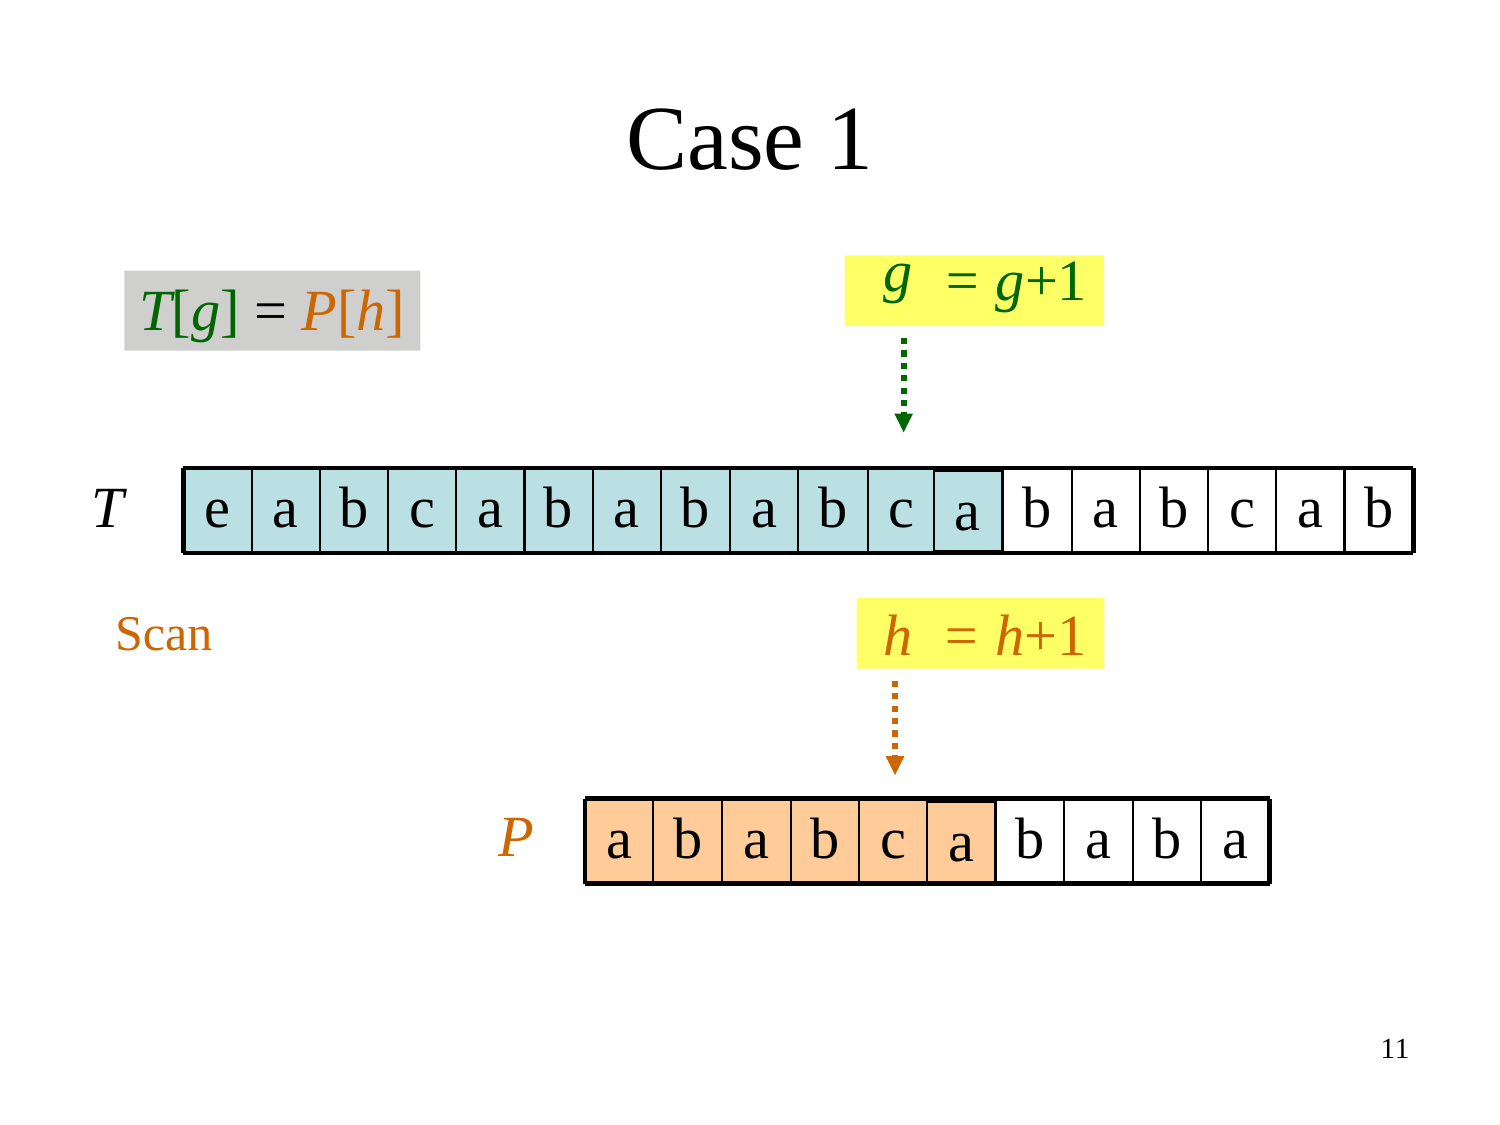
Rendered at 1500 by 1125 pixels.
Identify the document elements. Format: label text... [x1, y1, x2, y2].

text_box b [654, 801, 721, 881]
text_box a [731, 470, 797, 551]
text_box g [868, 231, 928, 312]
text_box b [526, 470, 592, 551]
text_box T[g] = P[h] [124, 270, 421, 351]
text_box a [1277, 470, 1343, 551]
text_box b [1346, 470, 1411, 551]
text_box b [799, 470, 867, 551]
text_box b [662, 470, 729, 551]
text_box e [186, 470, 251, 551]
title Case 1 [75, 45, 1426, 233]
text_box a [1073, 470, 1139, 551]
text_box P [483, 796, 549, 877]
text_box c [860, 801, 926, 881]
text_box a [594, 470, 660, 551]
text_box b [1004, 470, 1071, 551]
text_box a [253, 470, 319, 551]
text_box a [1065, 801, 1132, 881]
text_box a [587, 801, 652, 881]
text_box = g+1 [927, 241, 1102, 322]
text_box T [77, 467, 140, 548]
text_box a [723, 801, 790, 881]
text_box = h+1 [927, 595, 1102, 676]
text_box h [868, 595, 927, 676]
text_box a [457, 470, 523, 551]
text_box a [1202, 801, 1267, 881]
text_box [856, 597, 868, 669]
text_box Scan [100, 597, 228, 669]
text_box [844, 255, 1105, 327]
text_box b [1141, 470, 1207, 551]
text_box b [792, 801, 858, 881]
text_box c [1209, 470, 1275, 551]
text_box b [997, 801, 1063, 881]
text_box c [869, 470, 934, 551]
text_box c [389, 470, 455, 551]
text_box b [1134, 801, 1200, 881]
text_box b [321, 470, 387, 551]
text_box a [927, 801, 996, 882]
text_box a [933, 471, 1002, 551]
